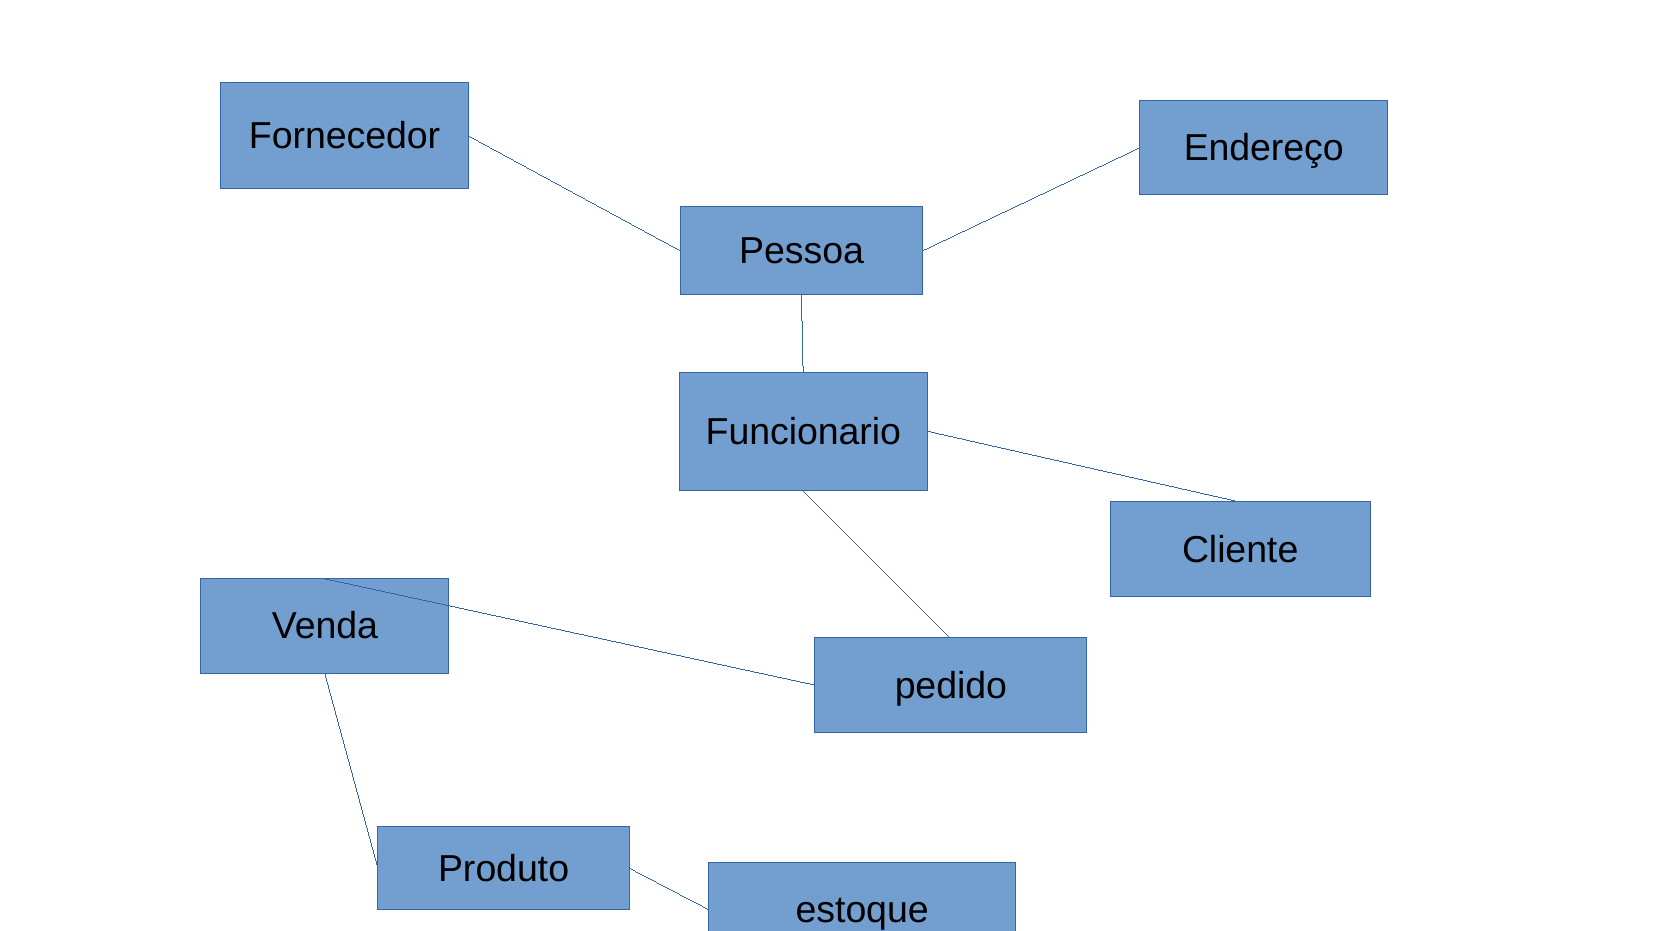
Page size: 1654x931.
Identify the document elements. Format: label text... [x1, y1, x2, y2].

text_box pedido [814, 637, 1087, 733]
text_box Fornecedor [220, 82, 469, 189]
text_box Pessoa [680, 206, 923, 295]
text_box Endereço [1139, 100, 1388, 195]
text_box Funcionario [679, 372, 928, 491]
text_box Venda [200, 578, 449, 674]
text_box Produto [377, 826, 630, 910]
text_box estoque [708, 862, 1016, 931]
text_box Cliente [1110, 501, 1371, 597]
